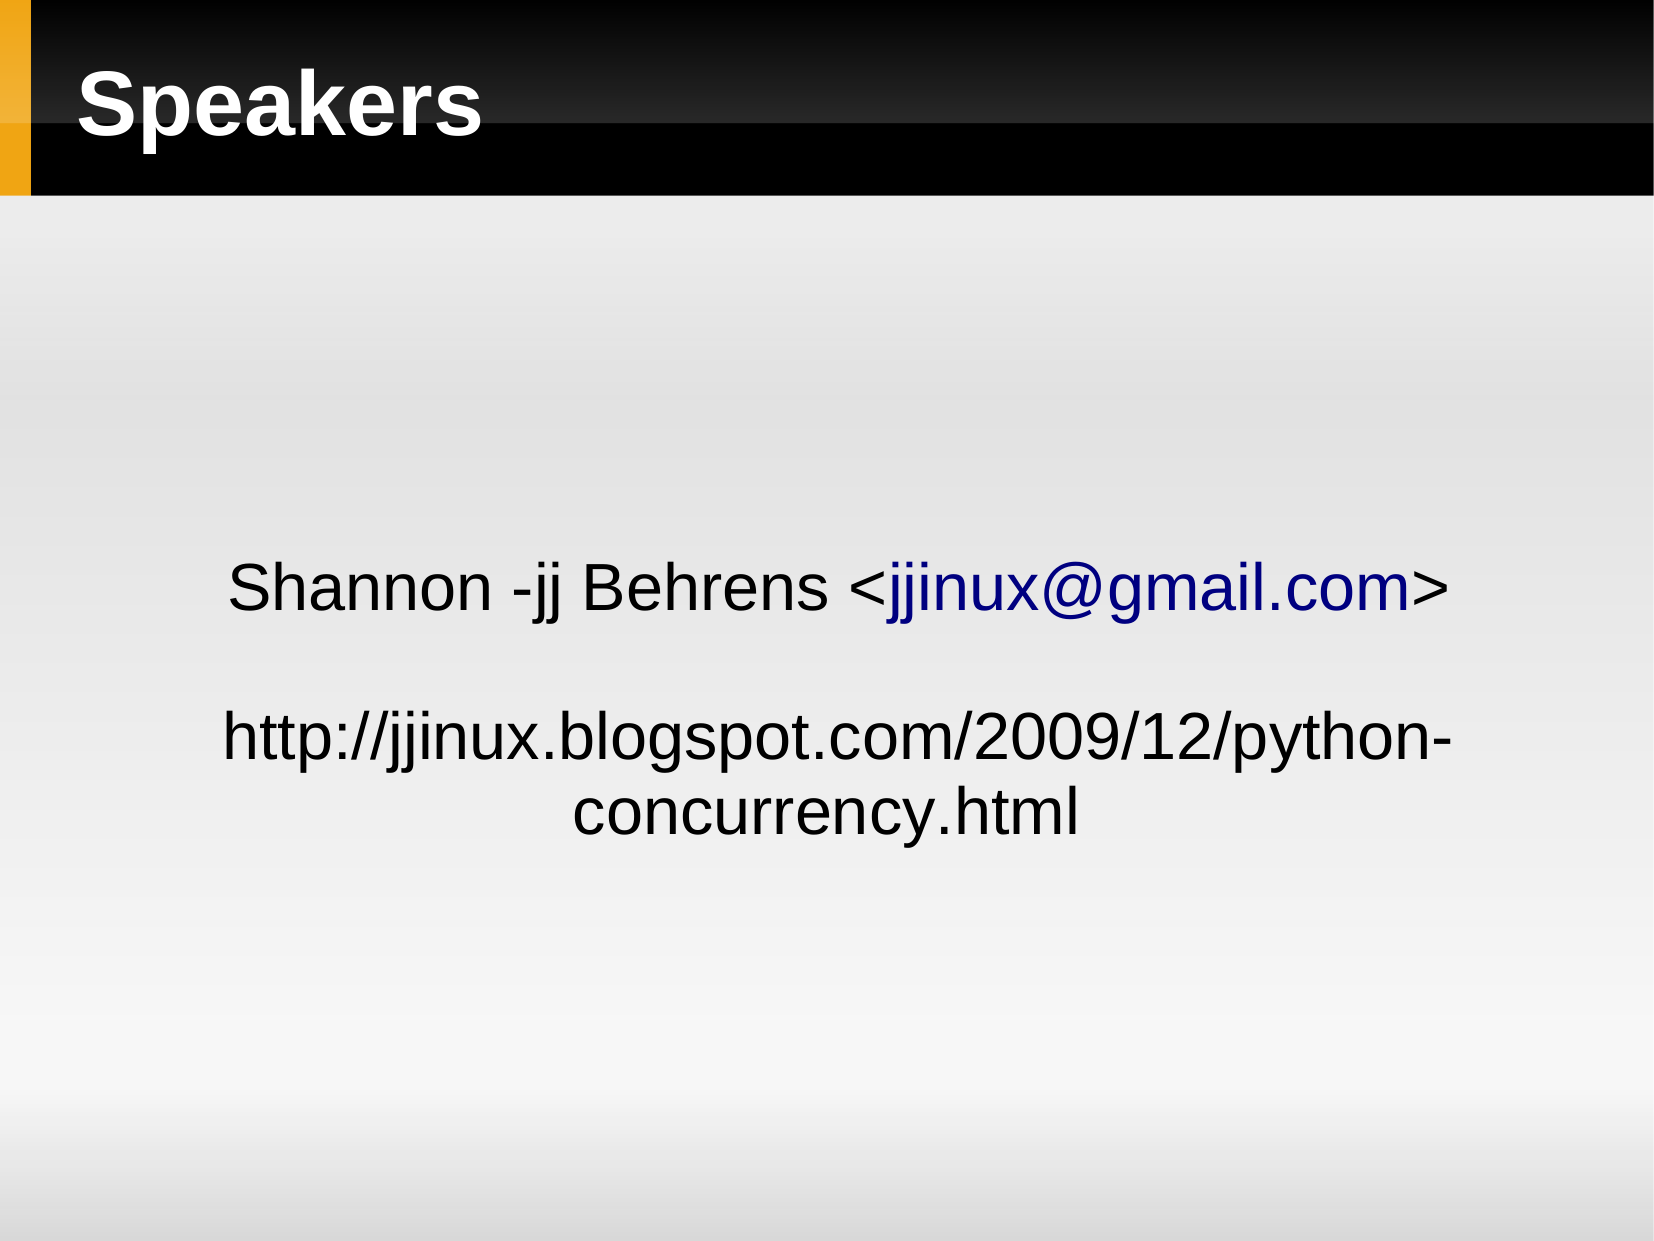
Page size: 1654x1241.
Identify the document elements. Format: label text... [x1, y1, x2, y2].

subtitle Shannon -jj Behrens <jjinux@gmail.com> http://jjinux.blogspot.com/2009/12/python-concurrency.html [82, 290, 1571, 1109]
picture [0, 0, 1654, 1241]
title Speakers [76, 0, 1565, 208]
